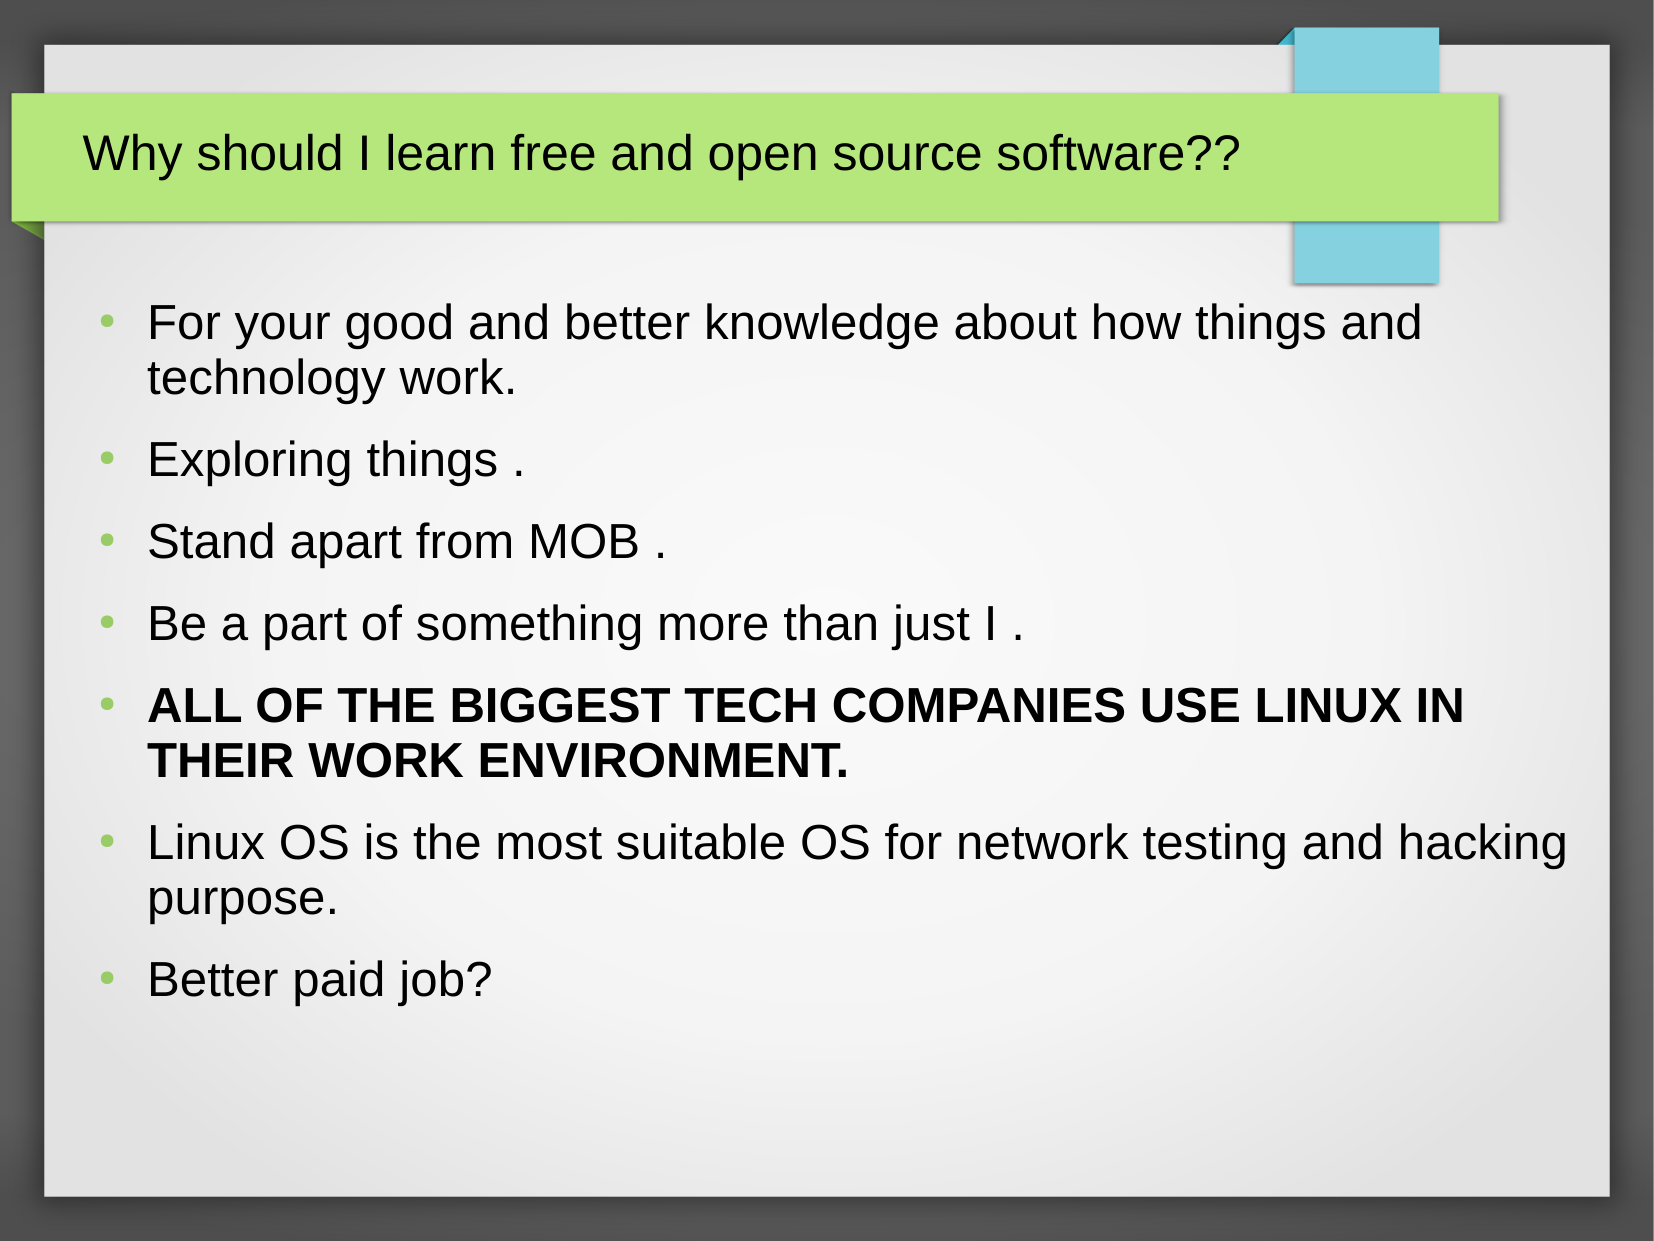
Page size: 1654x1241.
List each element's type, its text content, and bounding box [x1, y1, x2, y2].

title Why should I learn free and open source software?? [82, 94, 1264, 213]
picture [0, 0, 1654, 1241]
list For your good and better knowledge about how things and technology work. Exploring things . Stand apart from MOB . Be a part of something more than just I . ALL OF THE BIGGEST TECH COMPANIES USE LINUX IN THEIR WORK ENVIRONMENT. Linux OS is the most suitable OS for network testing and hacking purpose. Better paid job? [82, 295, 1571, 1015]
